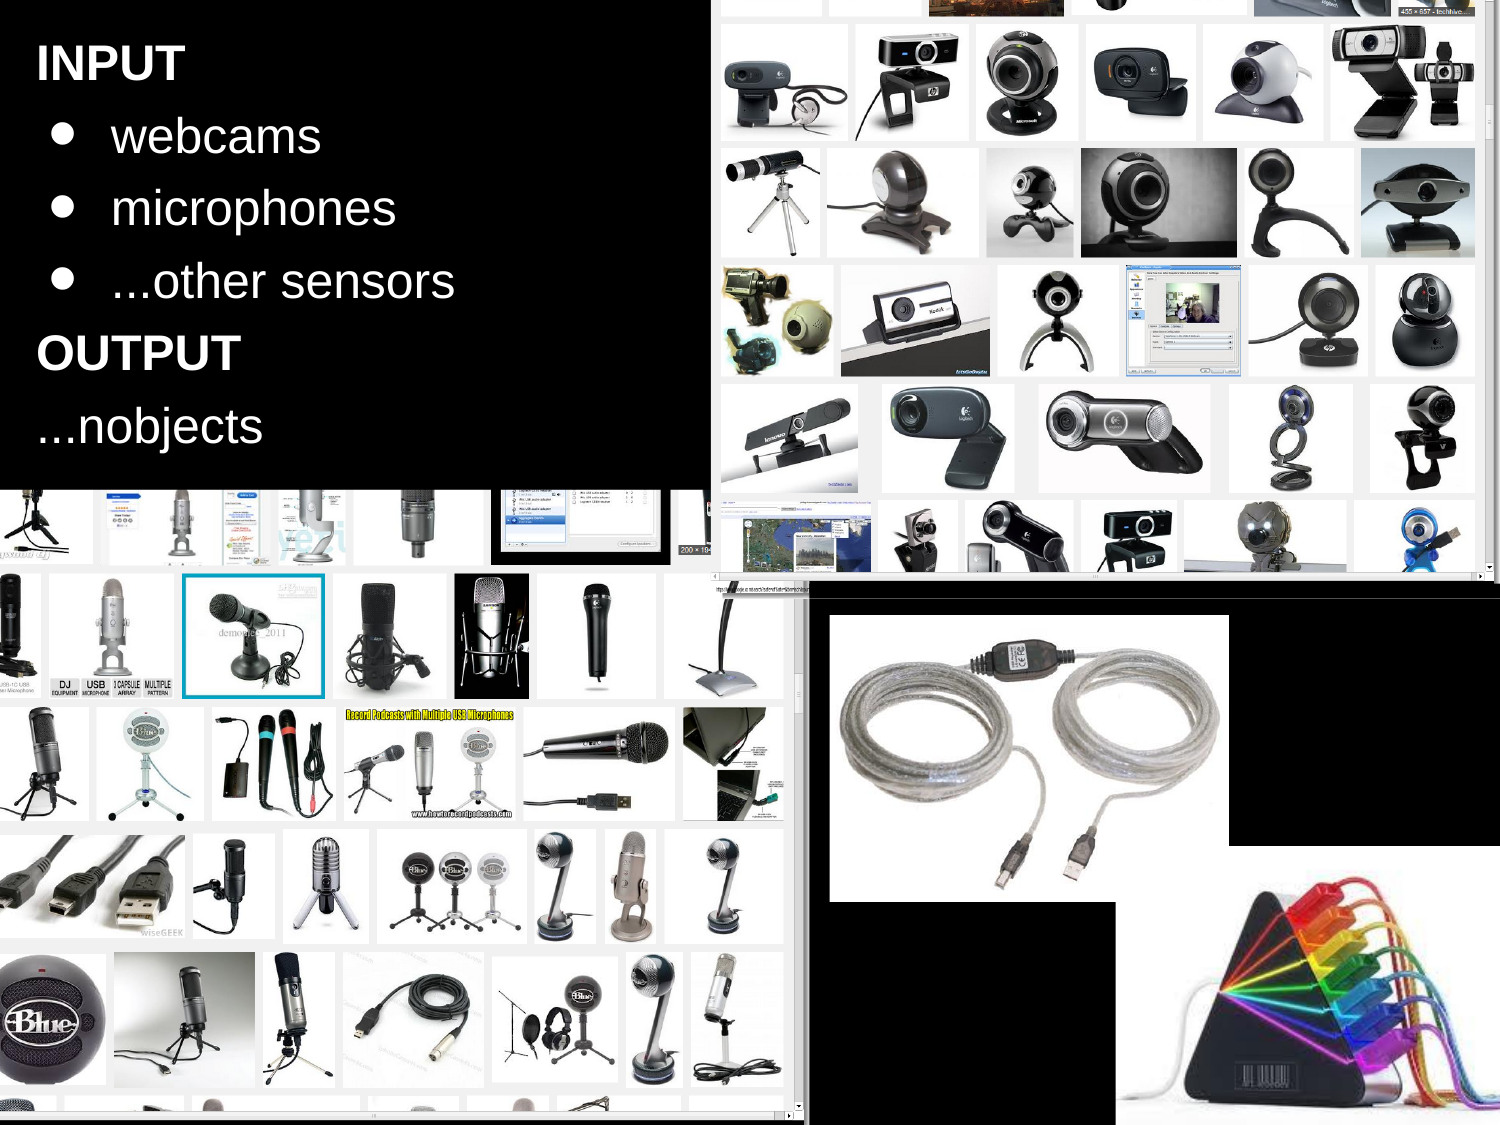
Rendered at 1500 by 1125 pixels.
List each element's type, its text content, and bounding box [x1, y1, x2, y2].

text_box [0, 0, 1500, 1125]
list INPUT webcams microphones ...other sensors OUTPUT ...nobjects [20, 15, 710, 476]
text_box [829, 615, 1500, 1125]
